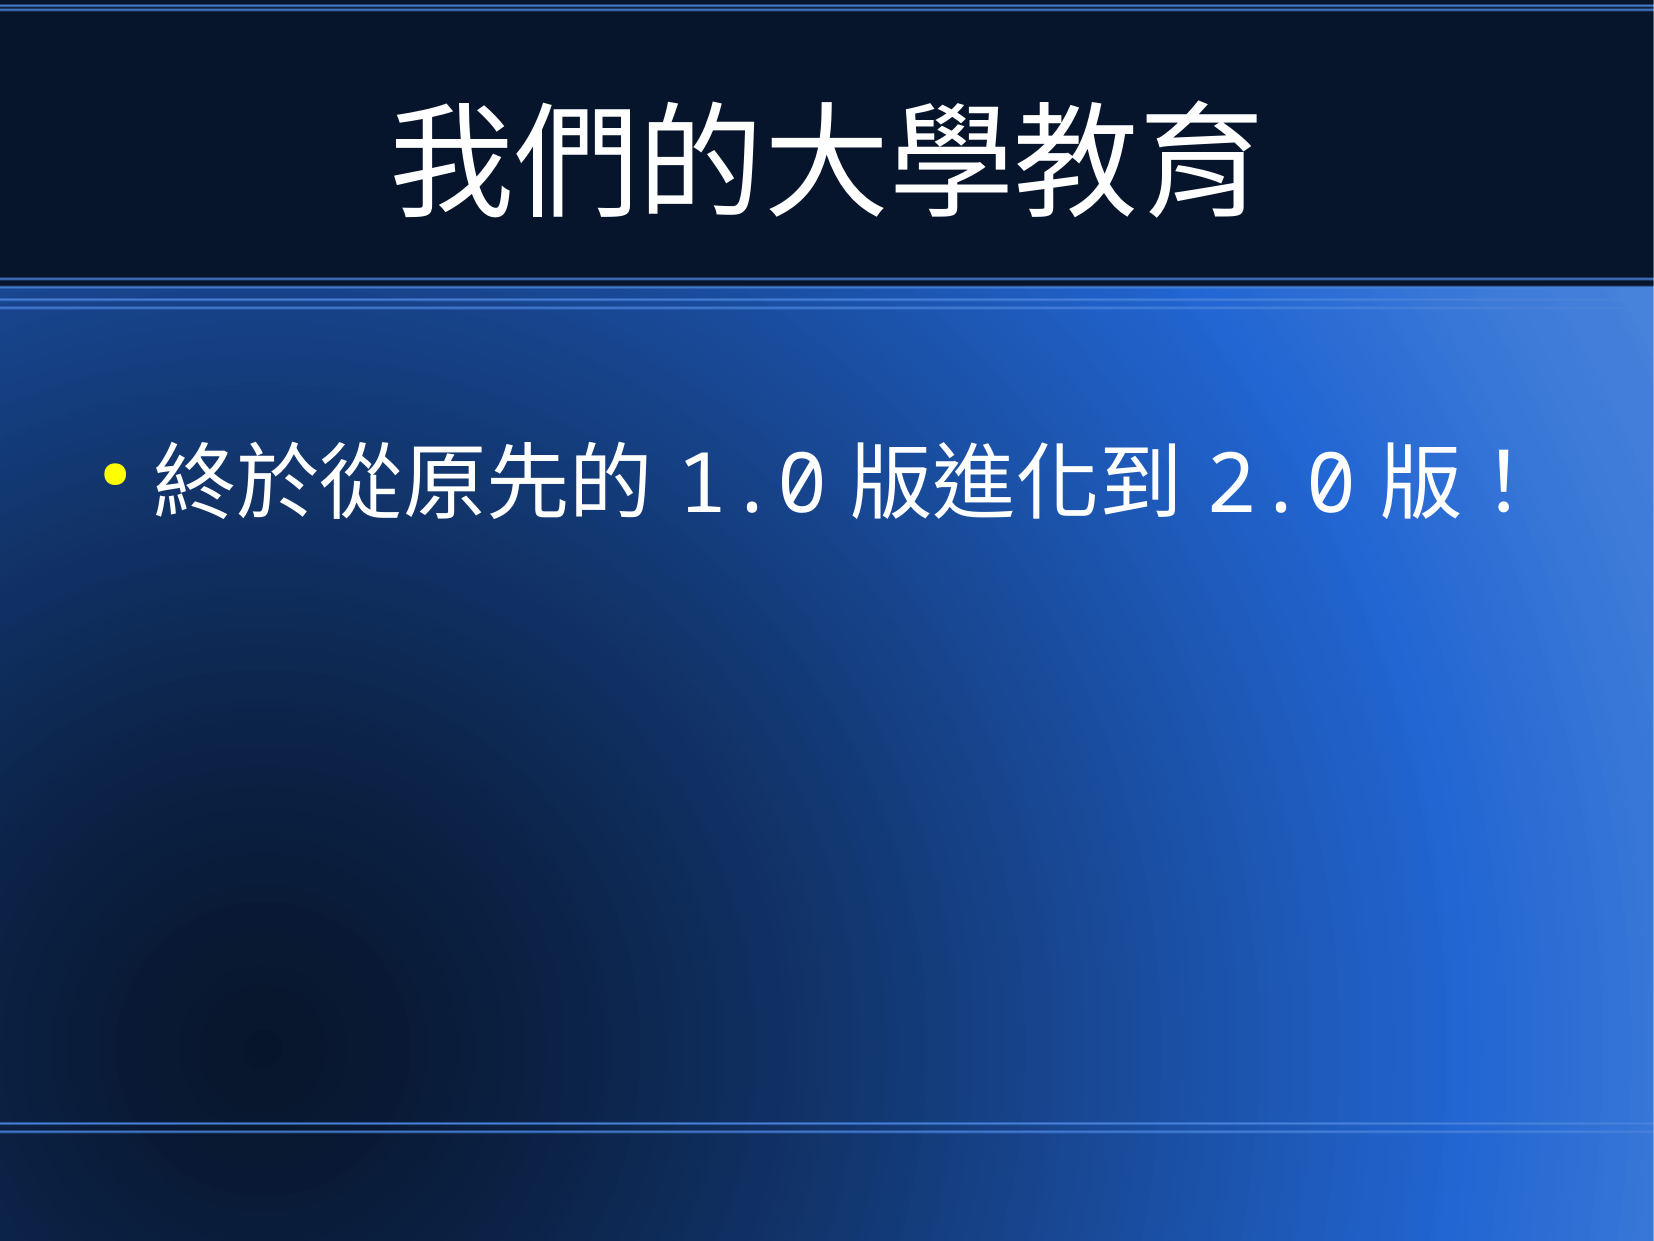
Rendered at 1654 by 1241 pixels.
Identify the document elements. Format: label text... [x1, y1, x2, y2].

list 終於從原先的1.0版進化到2.0版！ [82, 355, 1571, 1241]
title 我們的大學教育 [82, 49, 1571, 257]
picture [0, 0, 1654, 1241]
